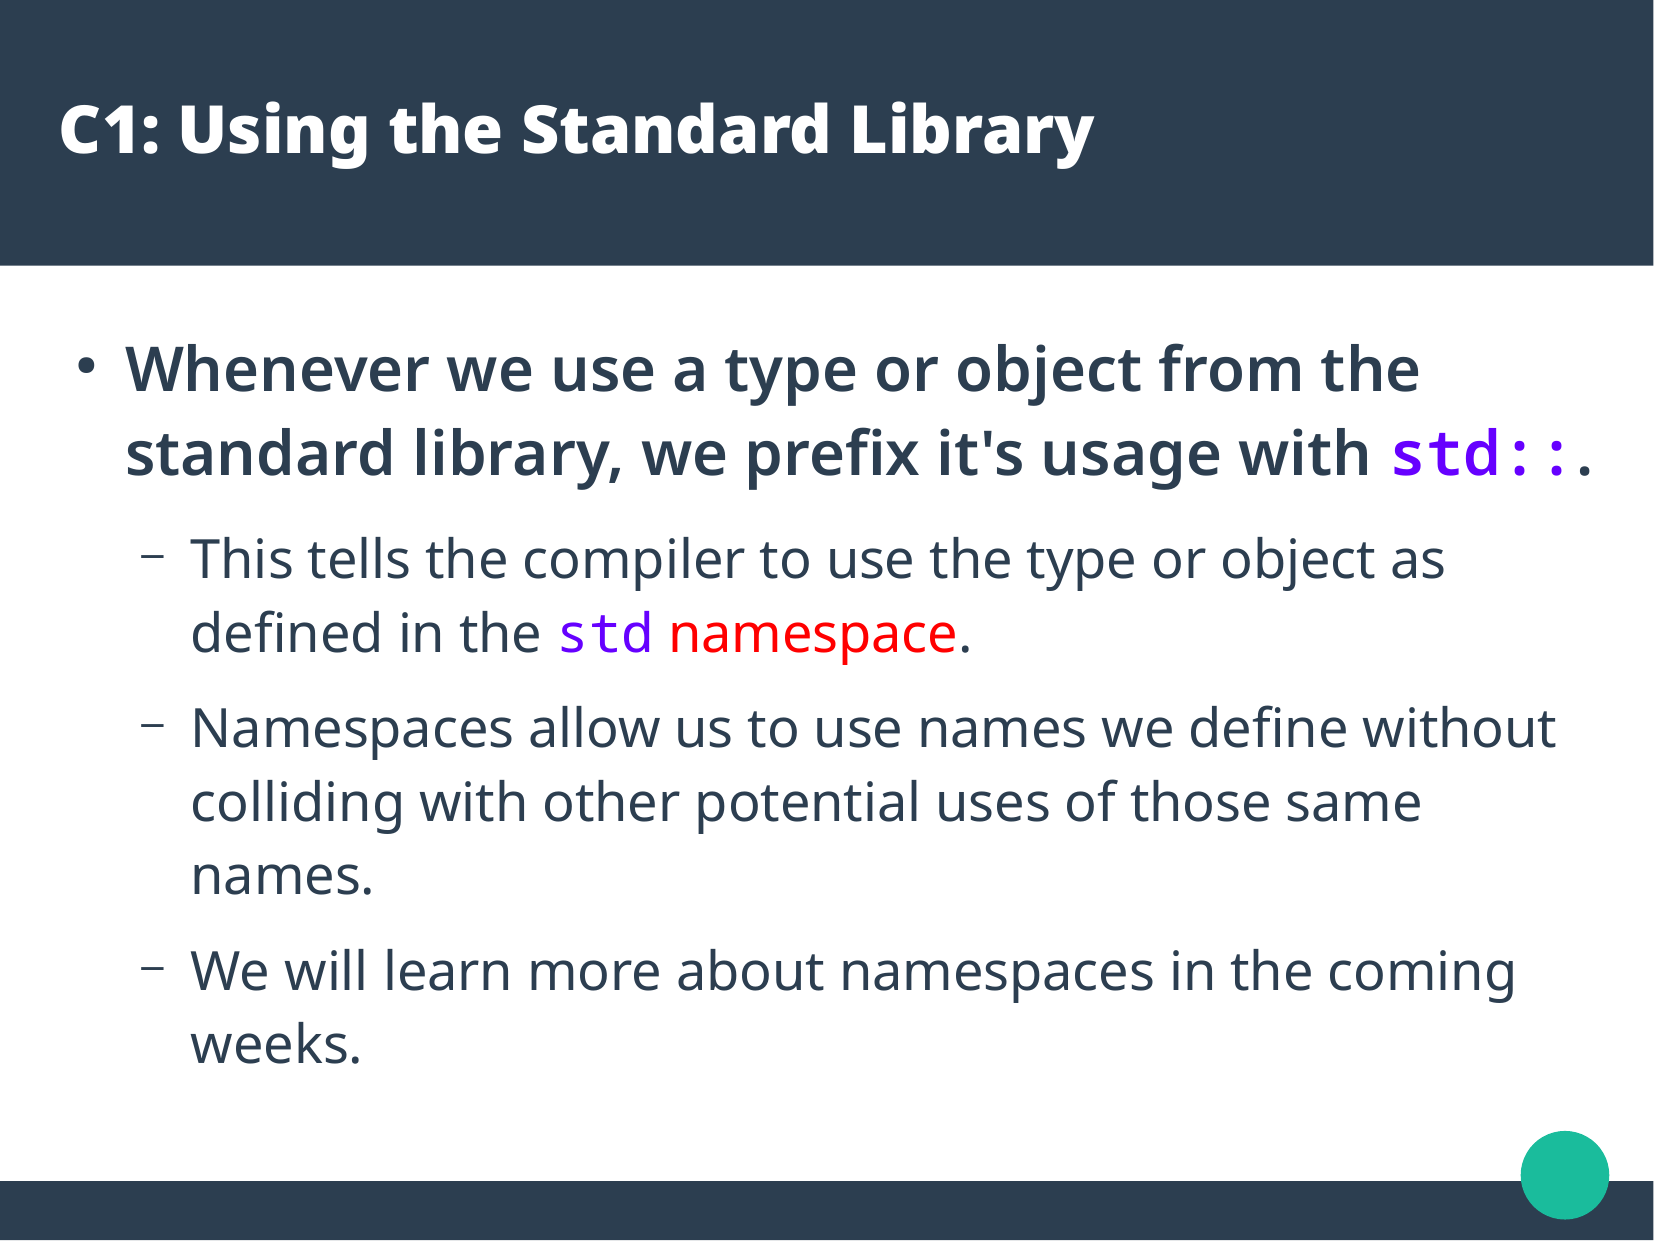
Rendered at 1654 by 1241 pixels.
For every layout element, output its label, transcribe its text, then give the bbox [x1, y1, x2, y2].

title C1: Using the Standard Library [59, 49, 1595, 207]
list Whenever we use a type or object from the standard library, we prefix it's usage with std::. This tells the compiler to use the type or object as defined in the std namespace. Namespaces allow us to use names we define without colliding with other potential uses of those same names. We will learn more about namespaces in the coming weeks. [59, 324, 1595, 1152]
